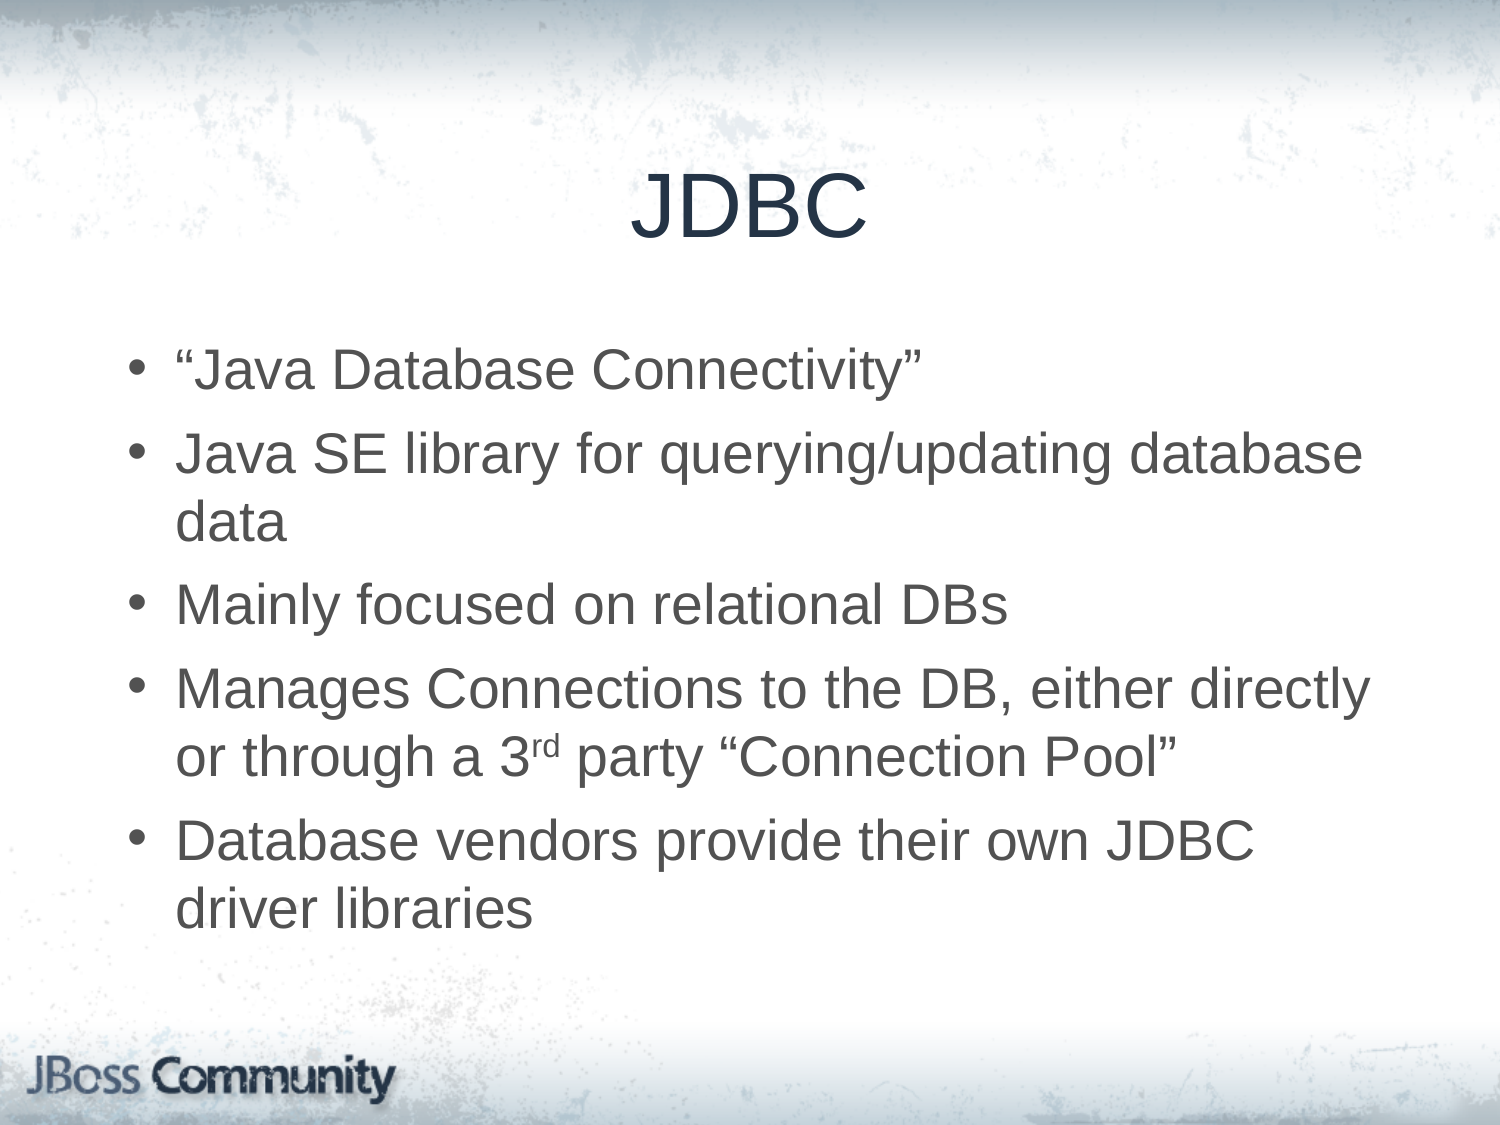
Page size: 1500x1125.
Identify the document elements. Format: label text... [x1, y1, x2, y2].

title JDBC [112, 99, 1388, 303]
list “Java Database Connectivity” Java SE library for querying/updating database data Mainly focused on relational DBs Manages Connections to the DB, either directly or through a 3rd party “Connection Pool” Database vendors provide their own JDBC driver libraries [112, 324, 1388, 1015]
picture [0, 0, 1500, 1125]
